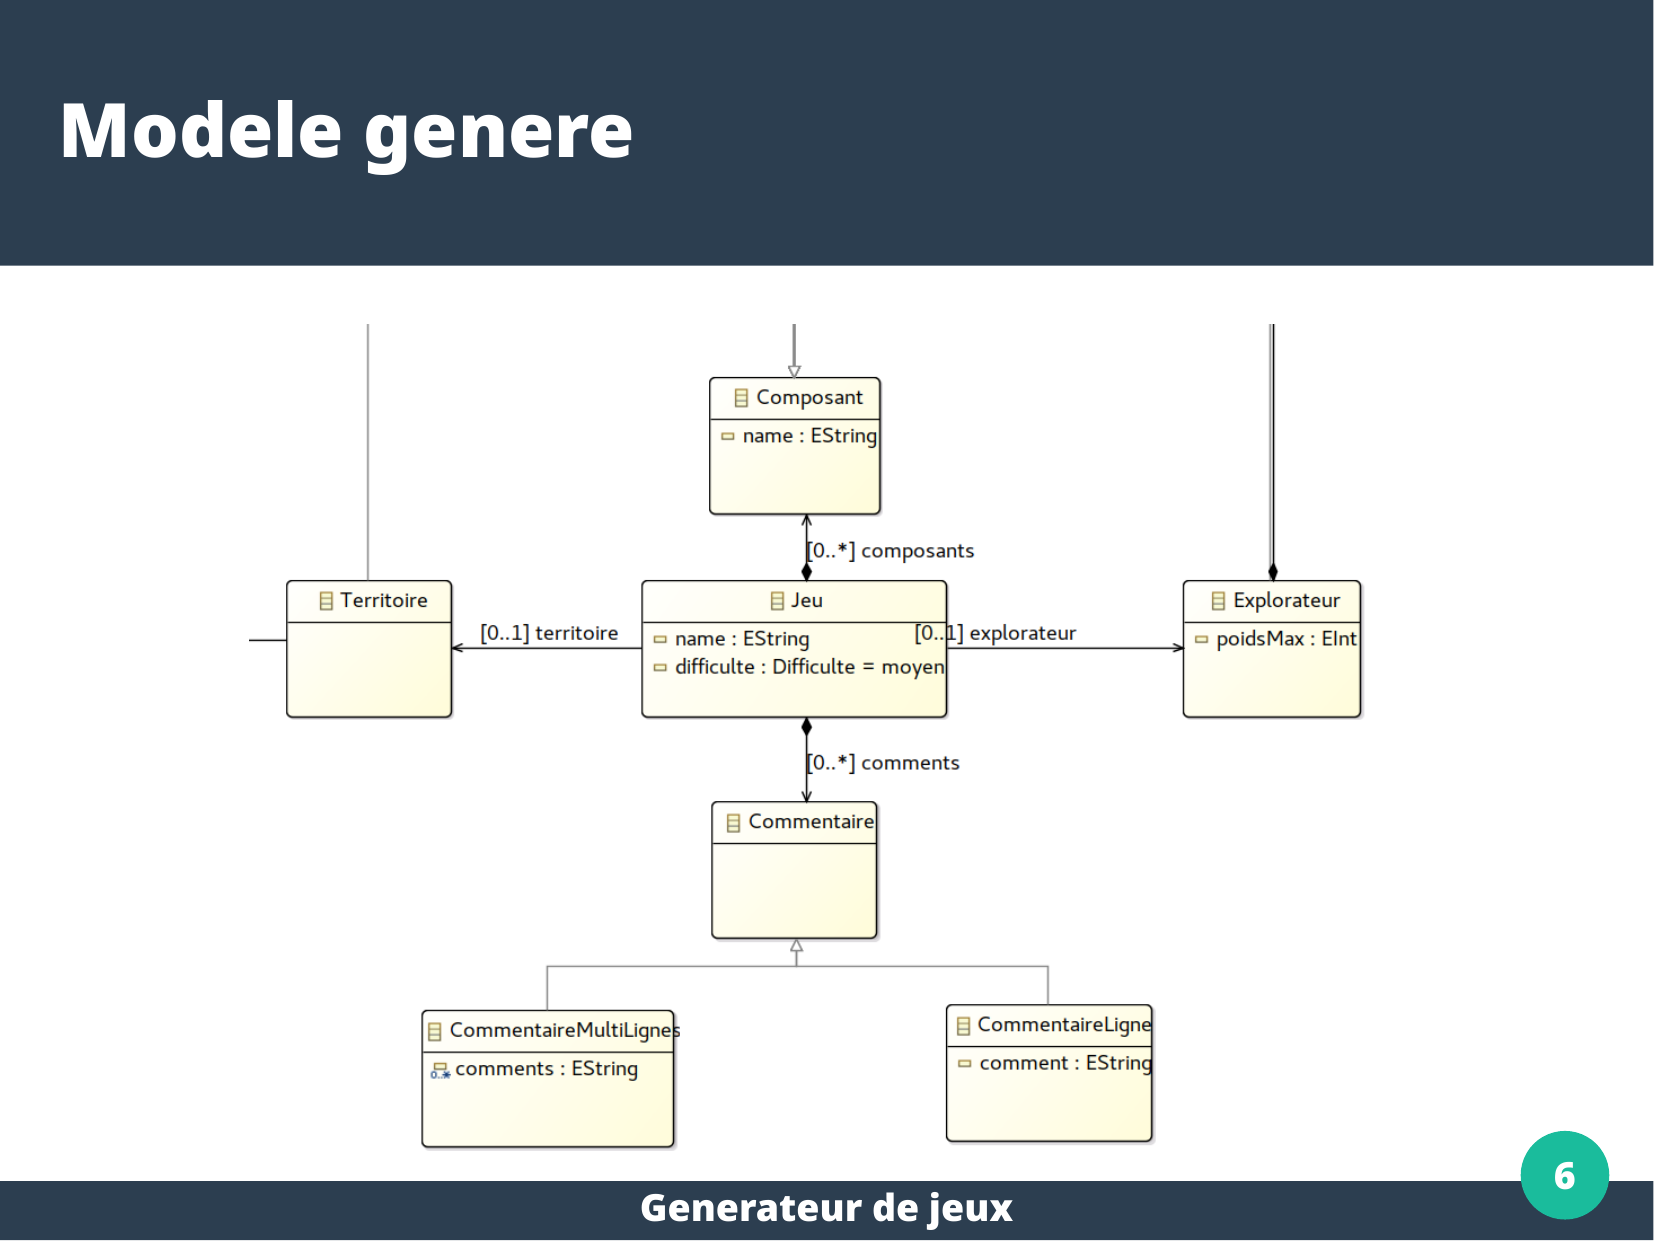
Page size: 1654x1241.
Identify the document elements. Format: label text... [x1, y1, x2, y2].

picture [249, 324, 1405, 1152]
title Modele genere [59, 49, 1595, 207]
